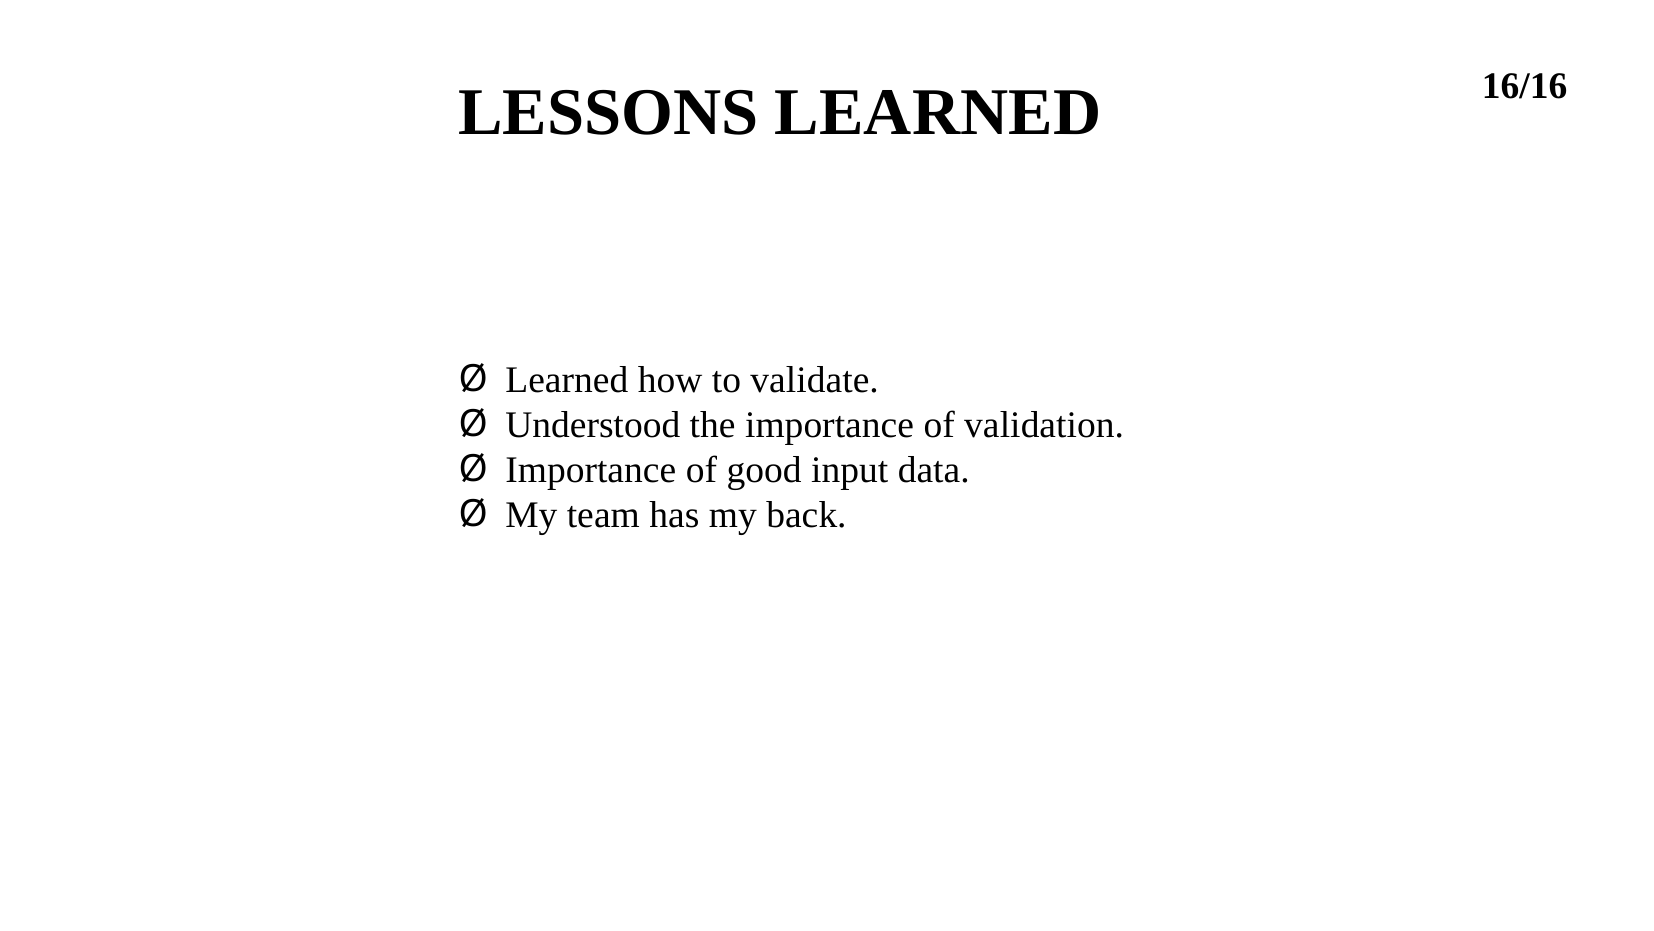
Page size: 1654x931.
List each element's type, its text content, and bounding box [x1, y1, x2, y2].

text_box 16/16 [1466, 53, 1598, 114]
text_box LESSONS LEARNED [443, 60, 1151, 157]
text_box Learned how to validate. Understood the importance of validation. Importance of good input data. My team has my back. [443, 347, 1323, 544]
